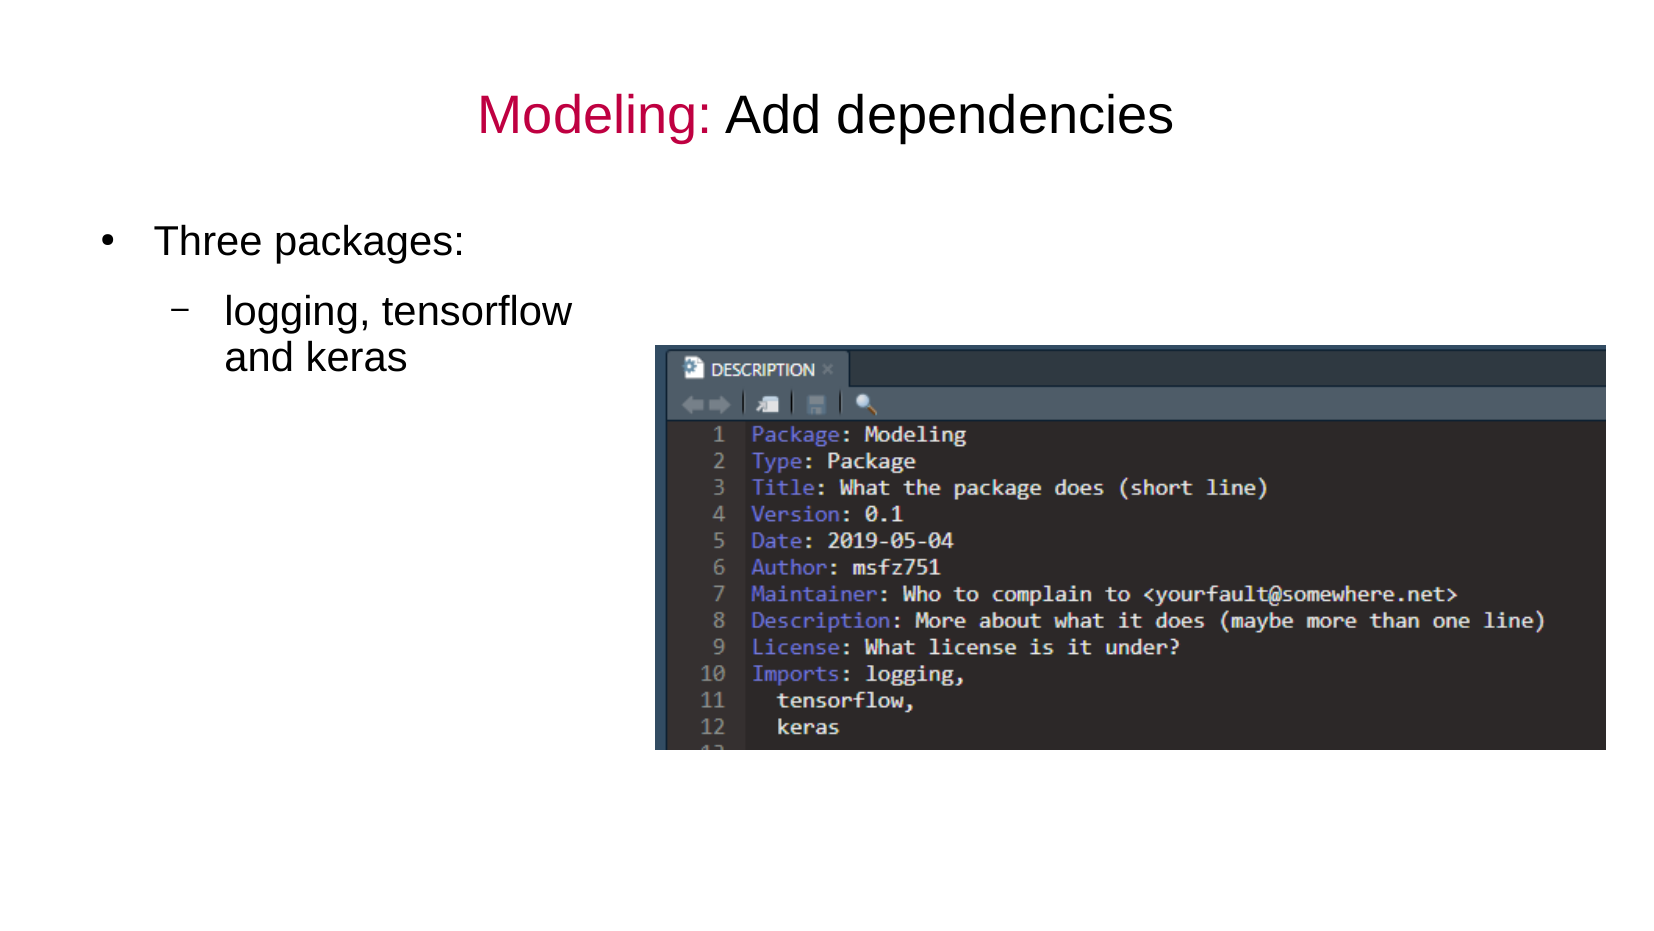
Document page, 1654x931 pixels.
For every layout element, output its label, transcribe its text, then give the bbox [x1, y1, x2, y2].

list Three packages: logging, tensorflow and keras [82, 217, 646, 451]
picture [655, 345, 1606, 751]
title Modeling: Add dependencies [82, 37, 1571, 193]
